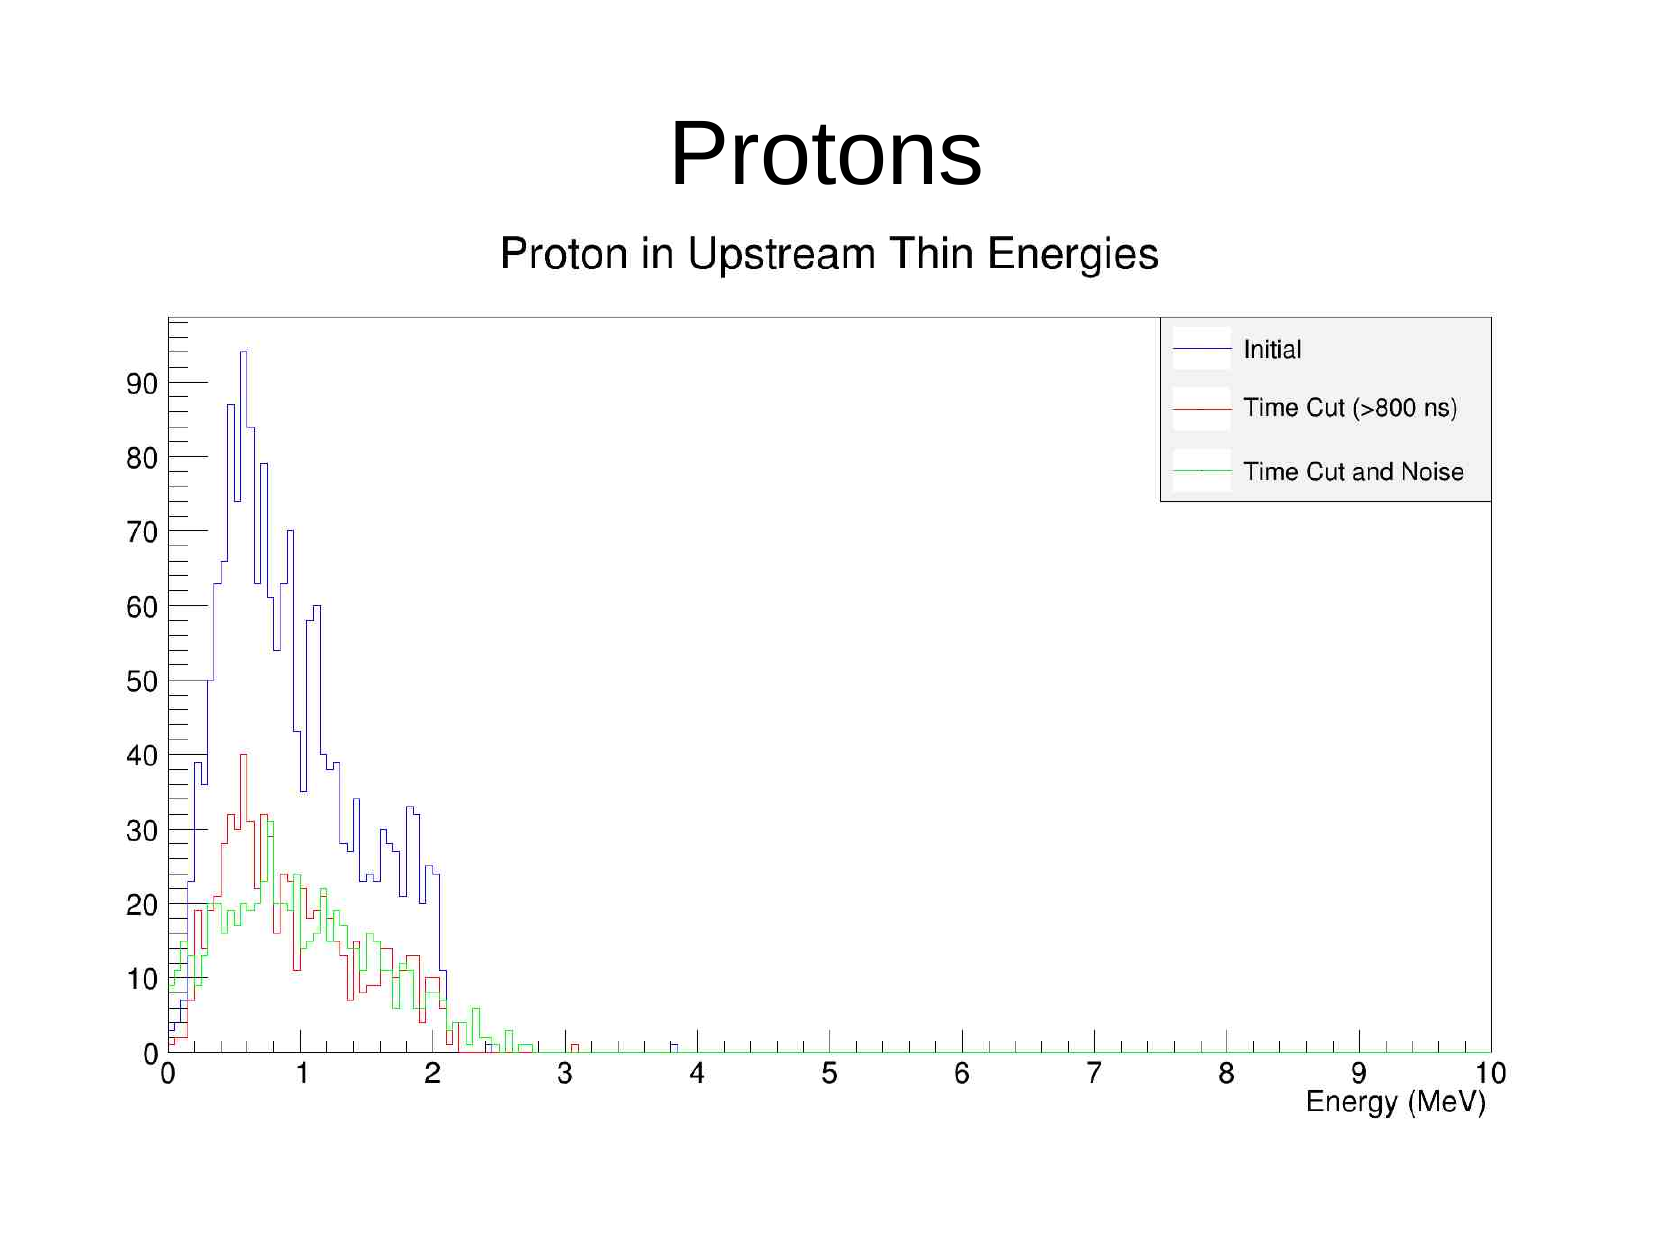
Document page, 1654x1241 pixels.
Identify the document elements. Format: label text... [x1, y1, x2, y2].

title Protons [82, 49, 1571, 225]
picture [2, 225, 1654, 1144]
